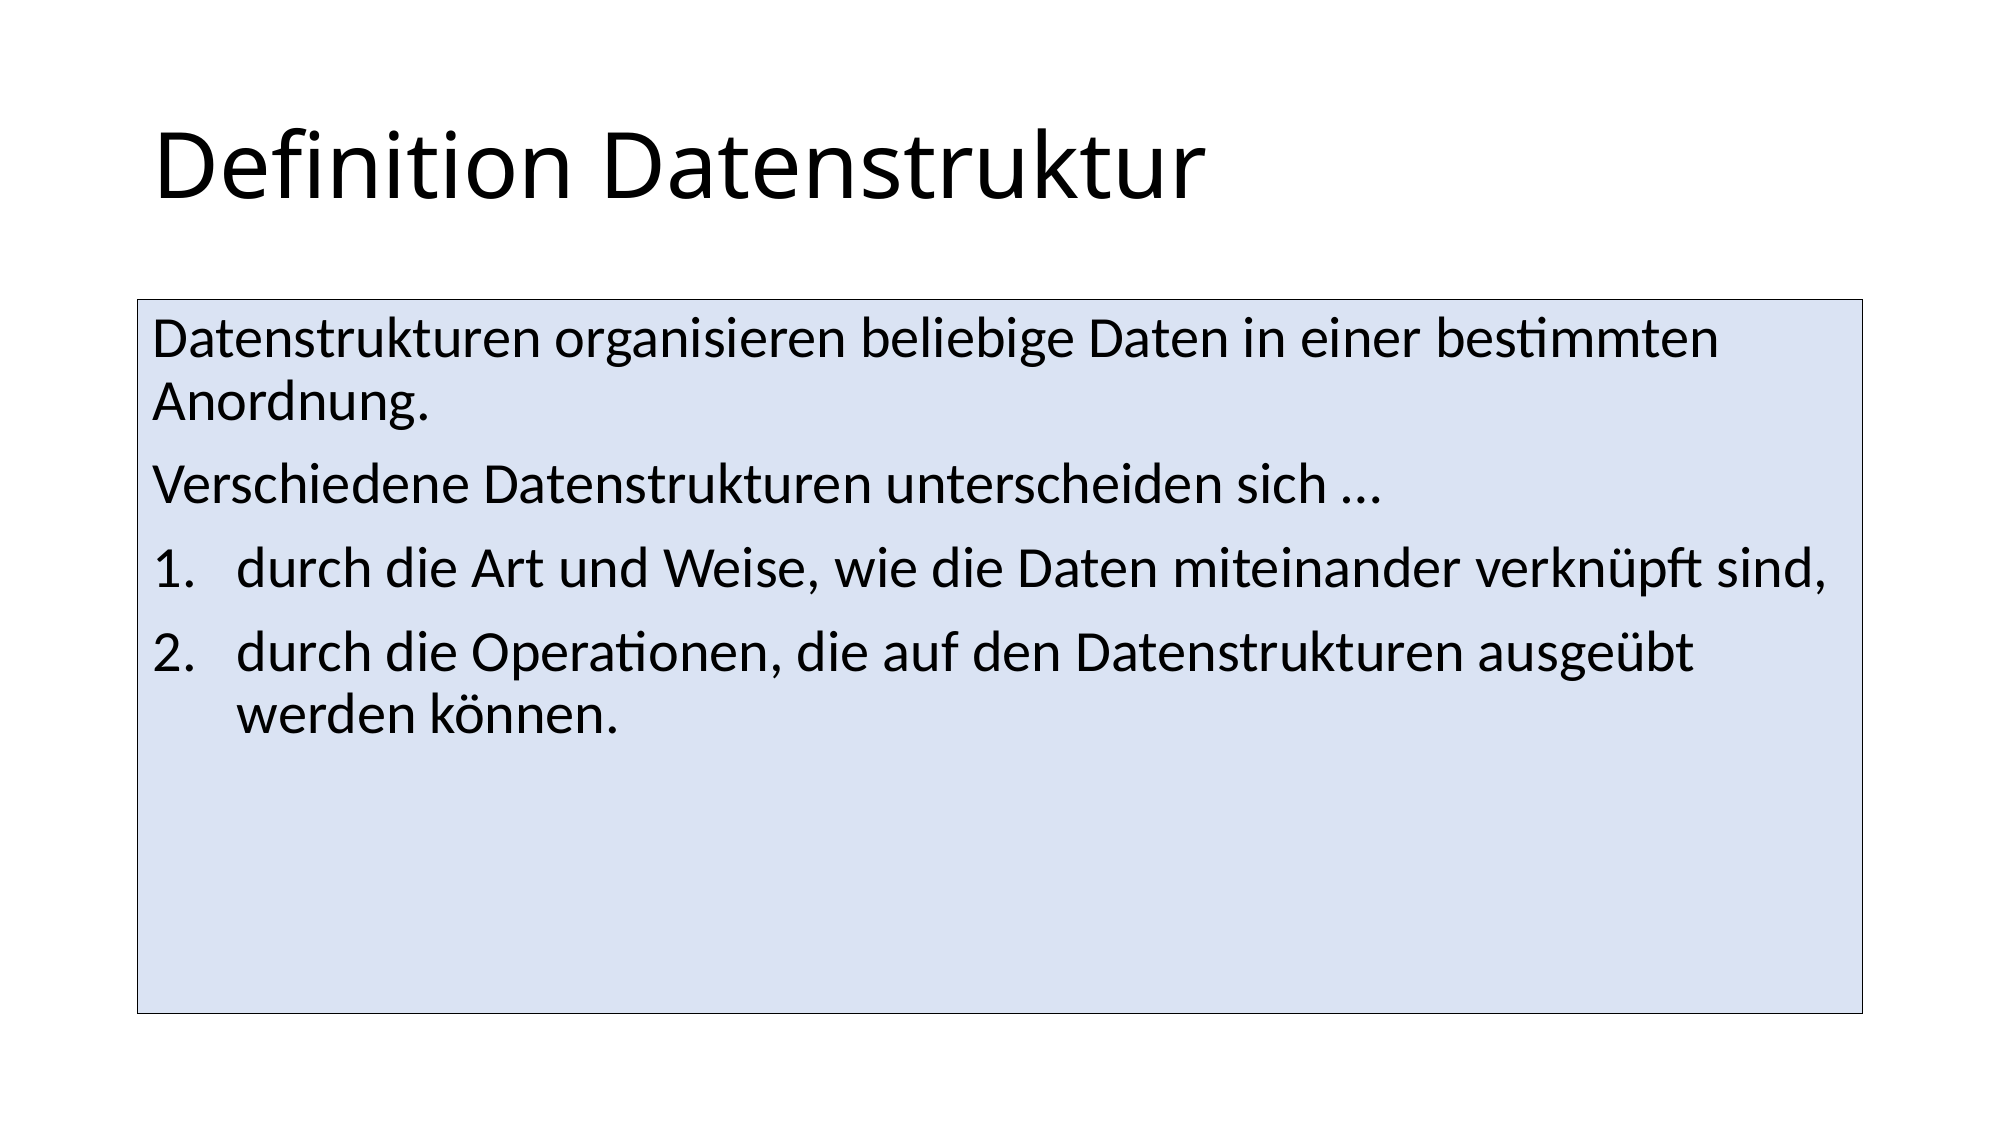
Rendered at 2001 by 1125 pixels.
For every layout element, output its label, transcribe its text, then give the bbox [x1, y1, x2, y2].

title Definition Datenstruktur [137, 59, 1863, 278]
list Datenstrukturen organisieren beliebige Daten in einer bestimmten Anordnung. Verschiedene Datenstrukturen unterscheiden sich … durch die Art und Weise, wie die Daten miteinander verknüpft sind, durch die Operationen, die auf den Datenstrukturen ausgeübt werden können. [137, 299, 1863, 1014]
